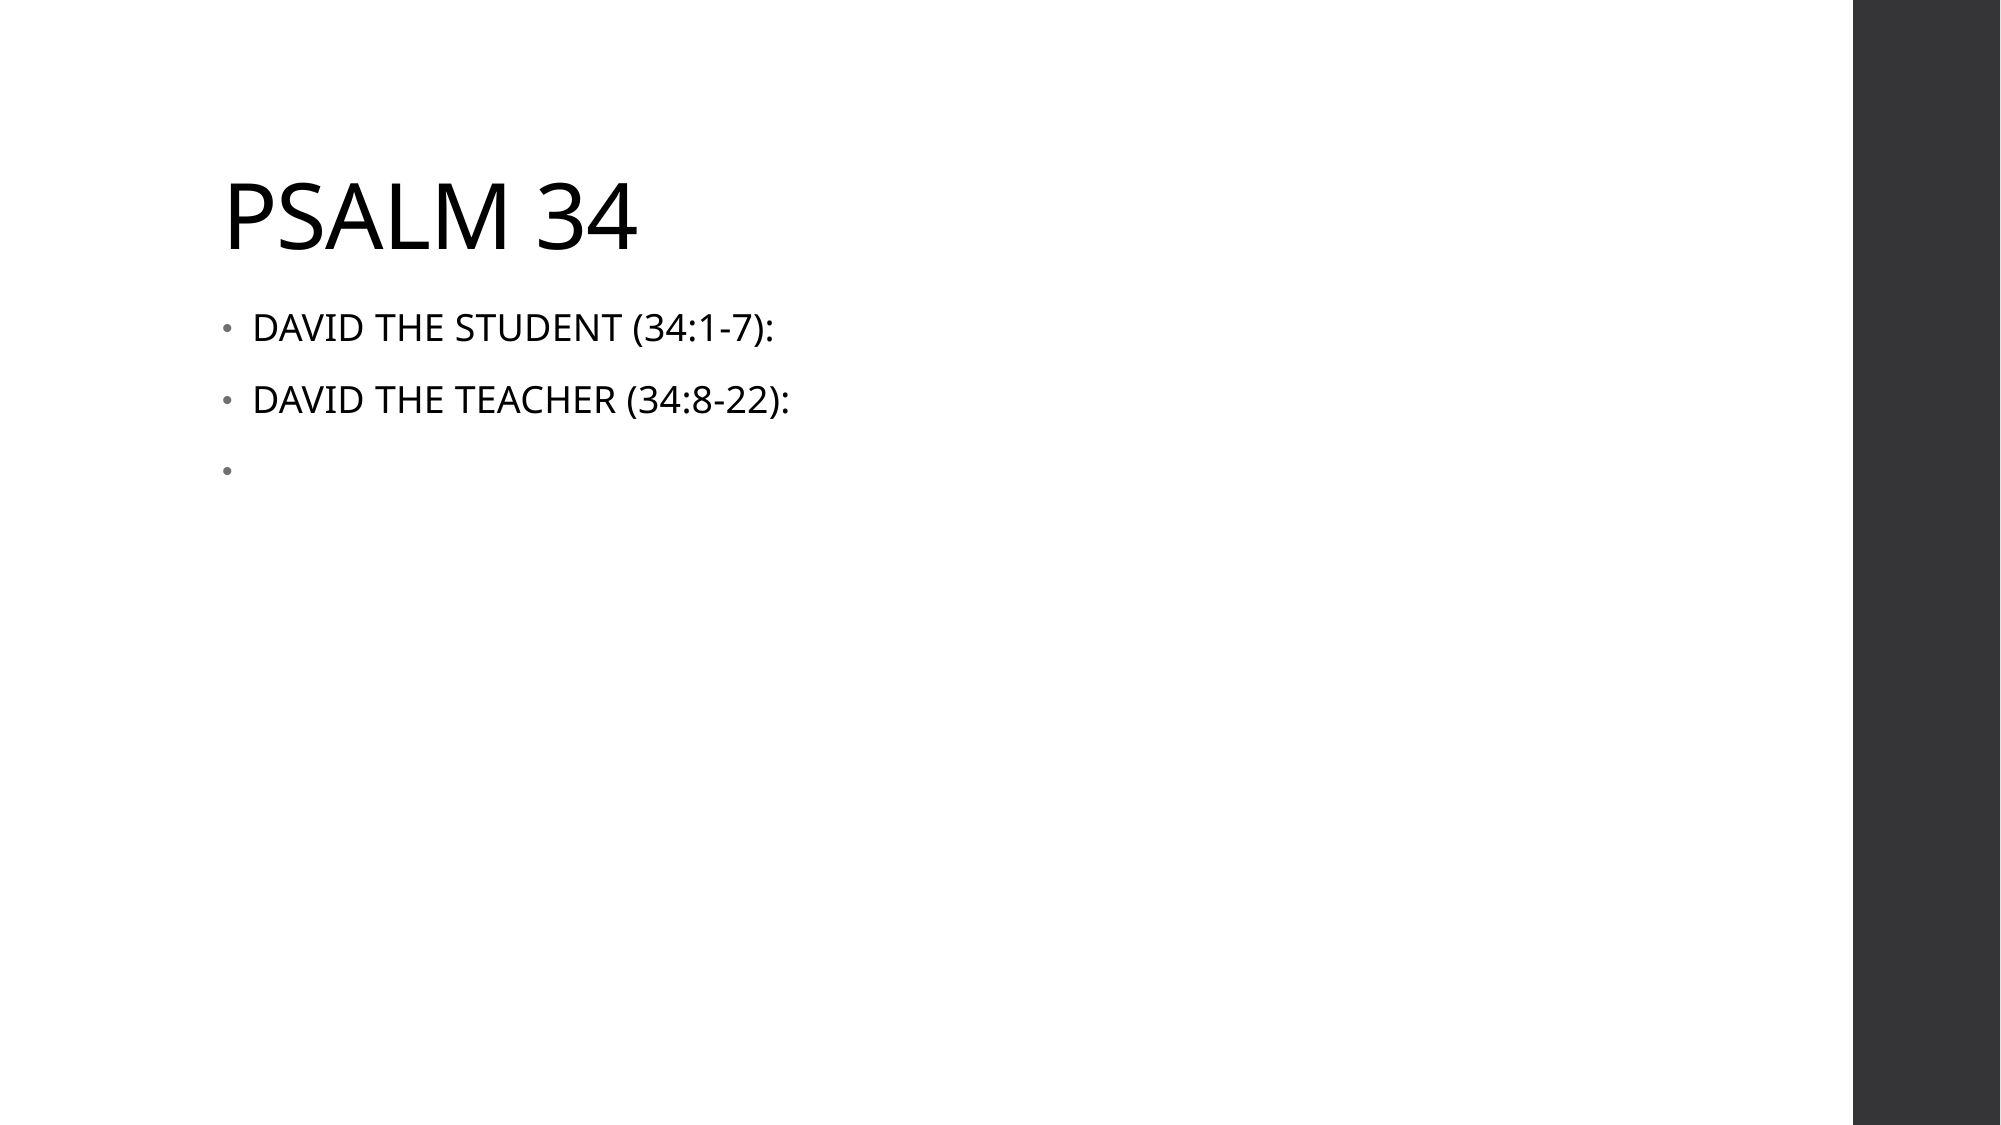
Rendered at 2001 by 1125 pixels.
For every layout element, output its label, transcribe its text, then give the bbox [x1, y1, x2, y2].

list DAVID THE STUDENT (34:1-7): DAVID THE TEACHER (34:8-22): [206, 299, 1617, 1014]
title PSALM 34 [206, 60, 1797, 278]
